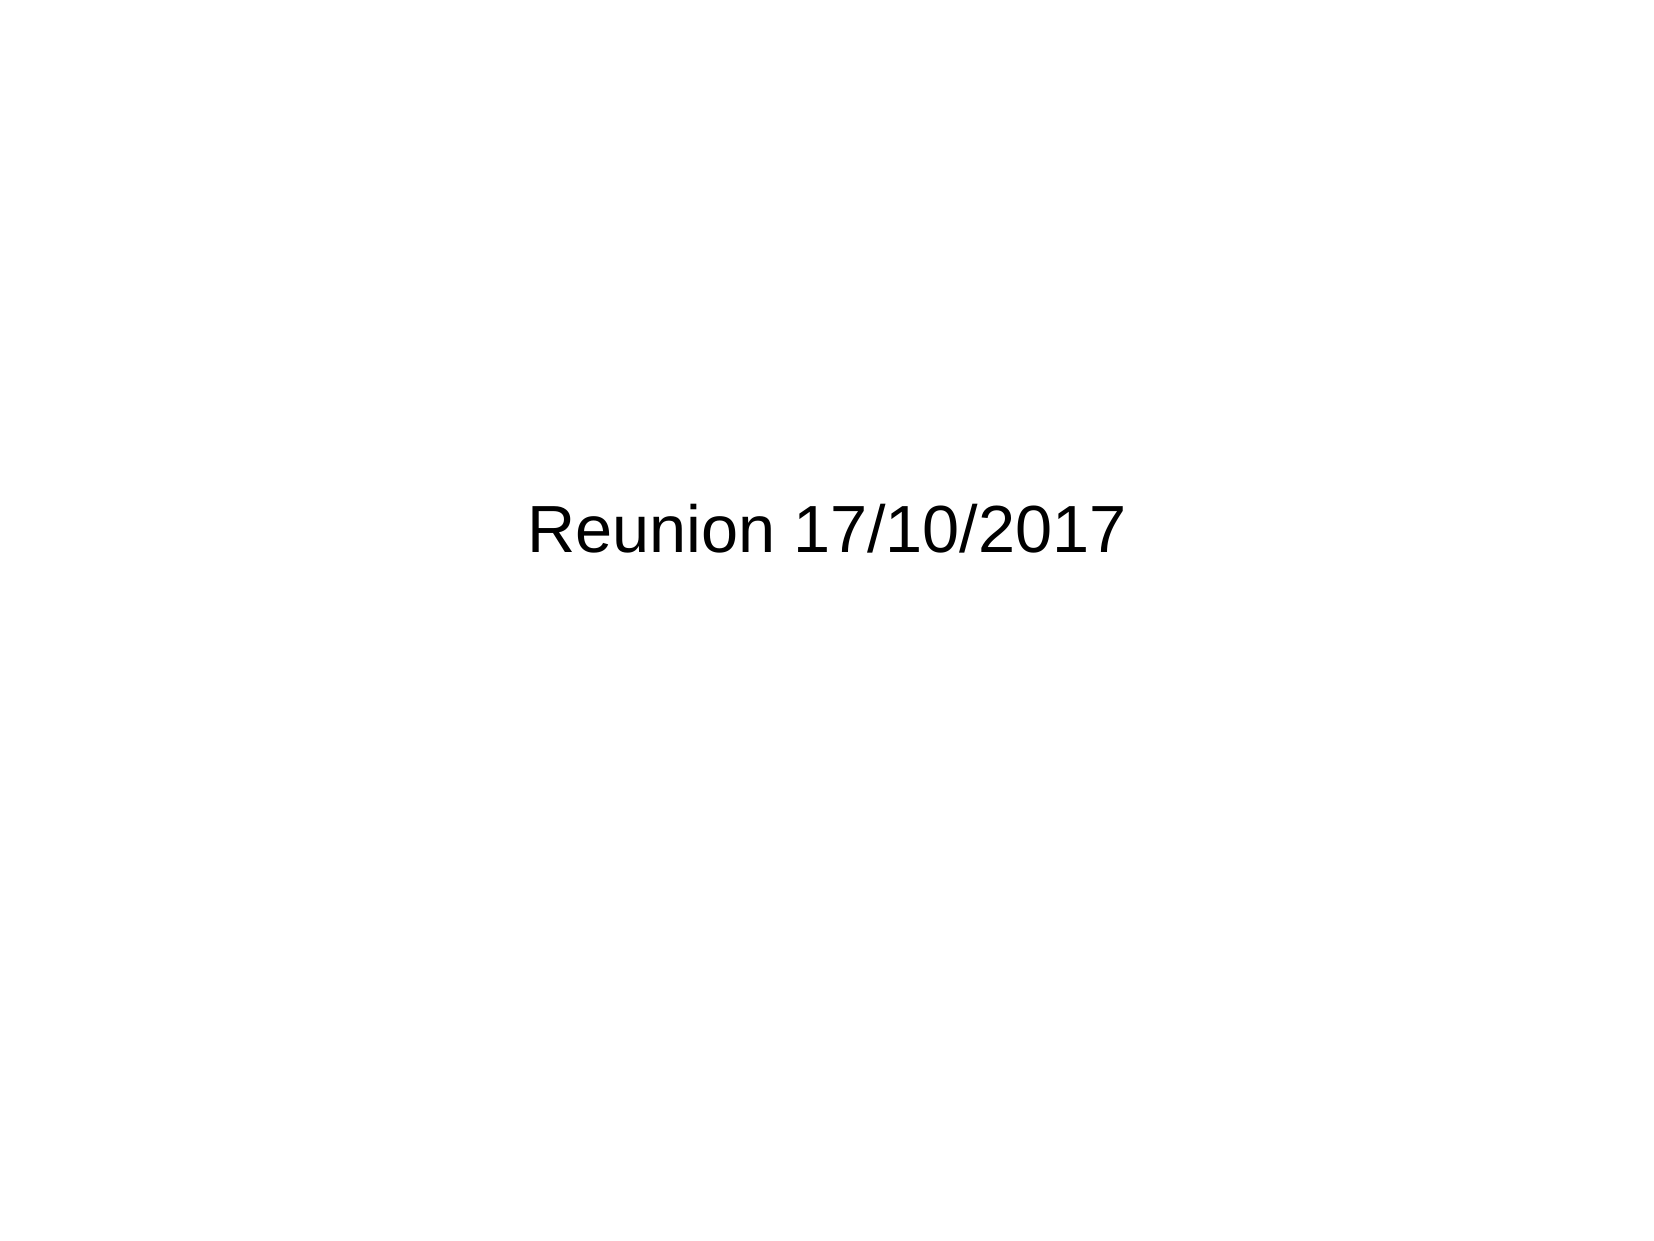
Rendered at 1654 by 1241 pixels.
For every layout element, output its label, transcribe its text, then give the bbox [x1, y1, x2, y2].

subtitle Reunion 17/10/2017 [82, 49, 1571, 1010]
